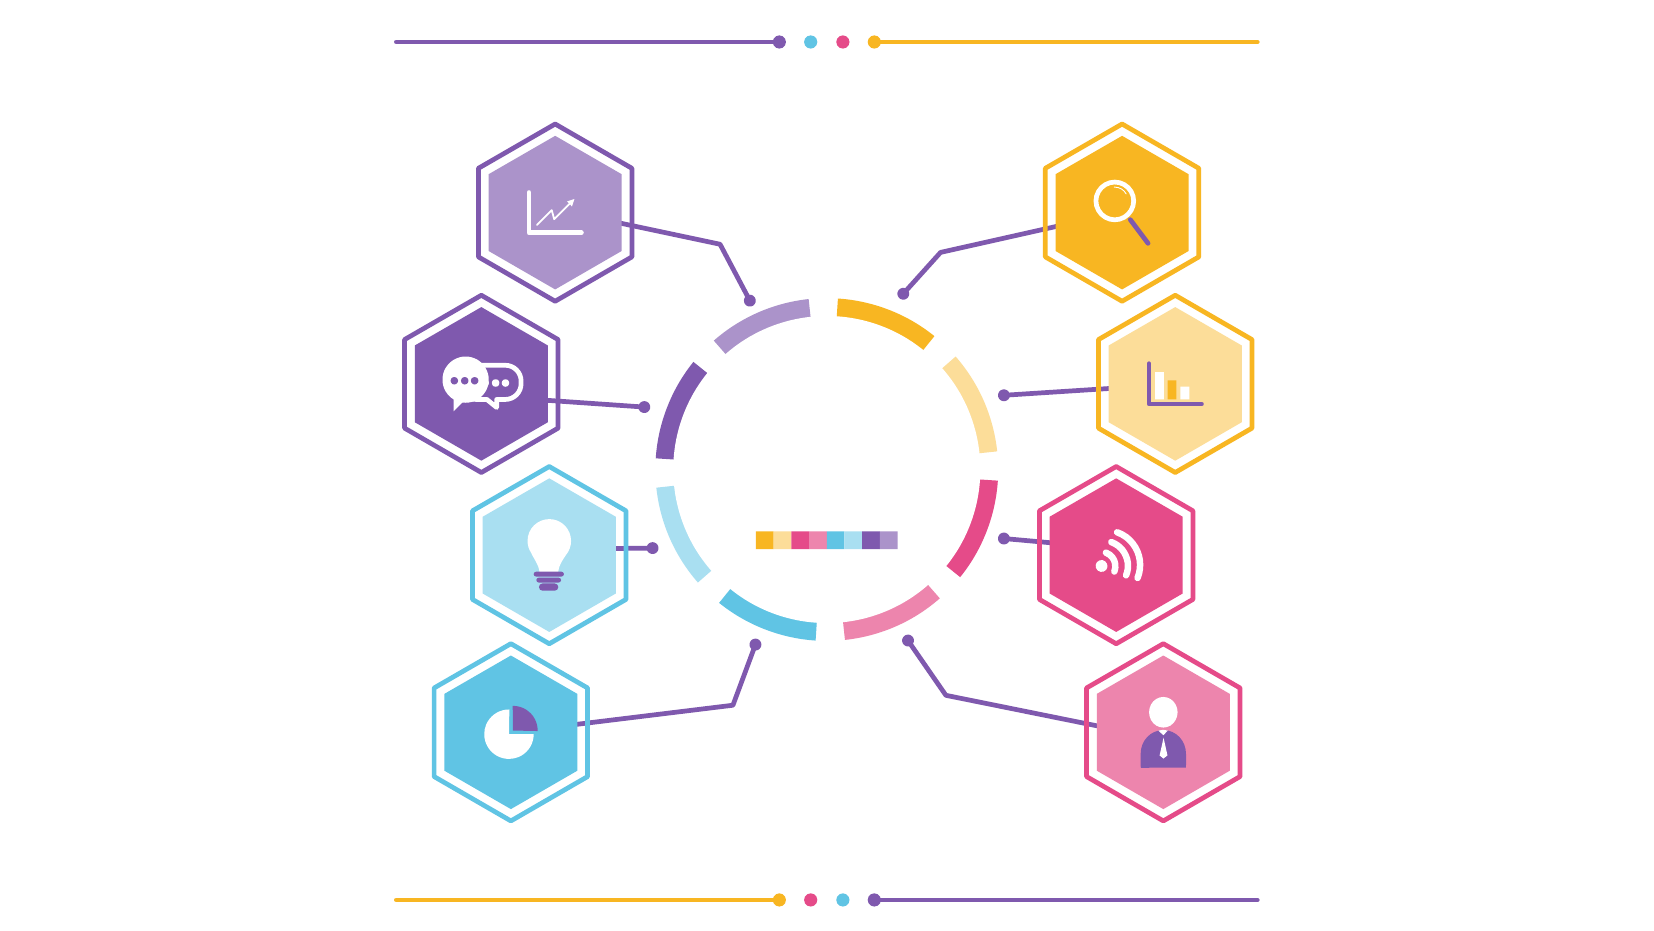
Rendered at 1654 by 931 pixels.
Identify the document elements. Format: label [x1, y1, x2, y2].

text_box [1049, 478, 1183, 632]
text_box [1096, 655, 1230, 810]
text_box [1108, 307, 1242, 461]
text_box [414, 307, 548, 461]
text_box [444, 655, 578, 810]
text_box [1055, 135, 1189, 290]
text_box [482, 478, 616, 632]
text_box [488, 135, 622, 290]
text_box [655, 298, 998, 641]
